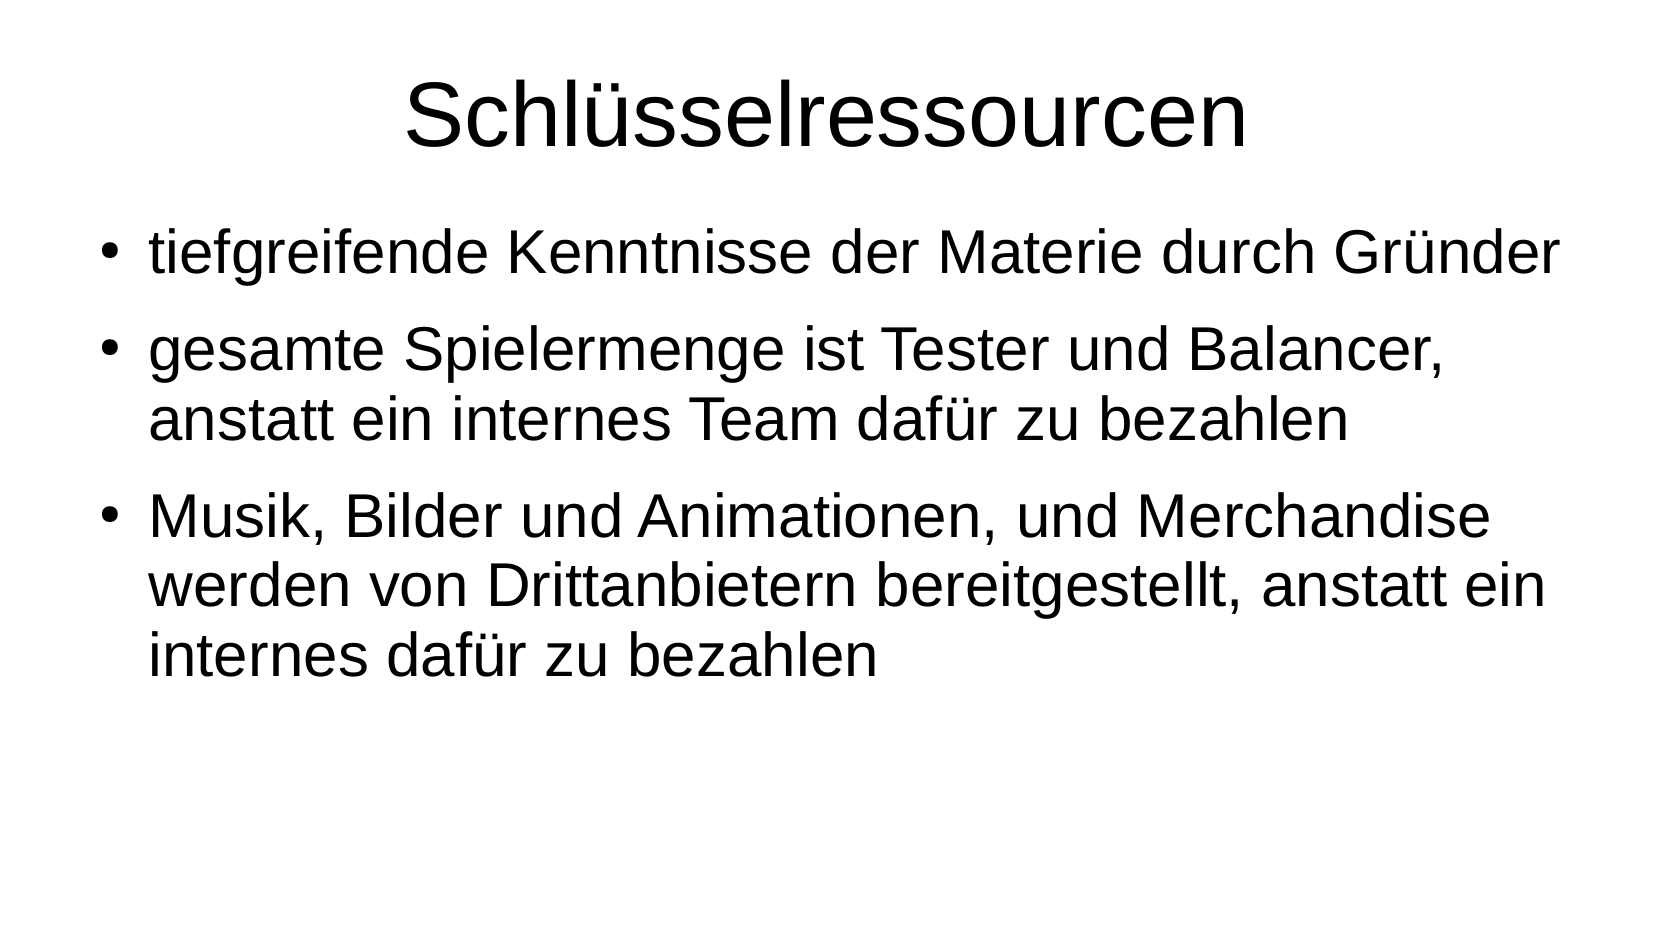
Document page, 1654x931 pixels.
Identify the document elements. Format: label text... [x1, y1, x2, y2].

title Schlüsselressourcen [82, 37, 1571, 193]
list tiefgreifende Kenntnisse der Materie durch Gründer gesamte Spielermenge ist Tester und Balancer, anstatt ein internes Team dafür zu bezahlen Musik, Bilder und Animationen, und Merchandise werden von Drittanbietern bereitgestellt, anstatt ein internes dafür zu bezahlen [82, 217, 1571, 758]
